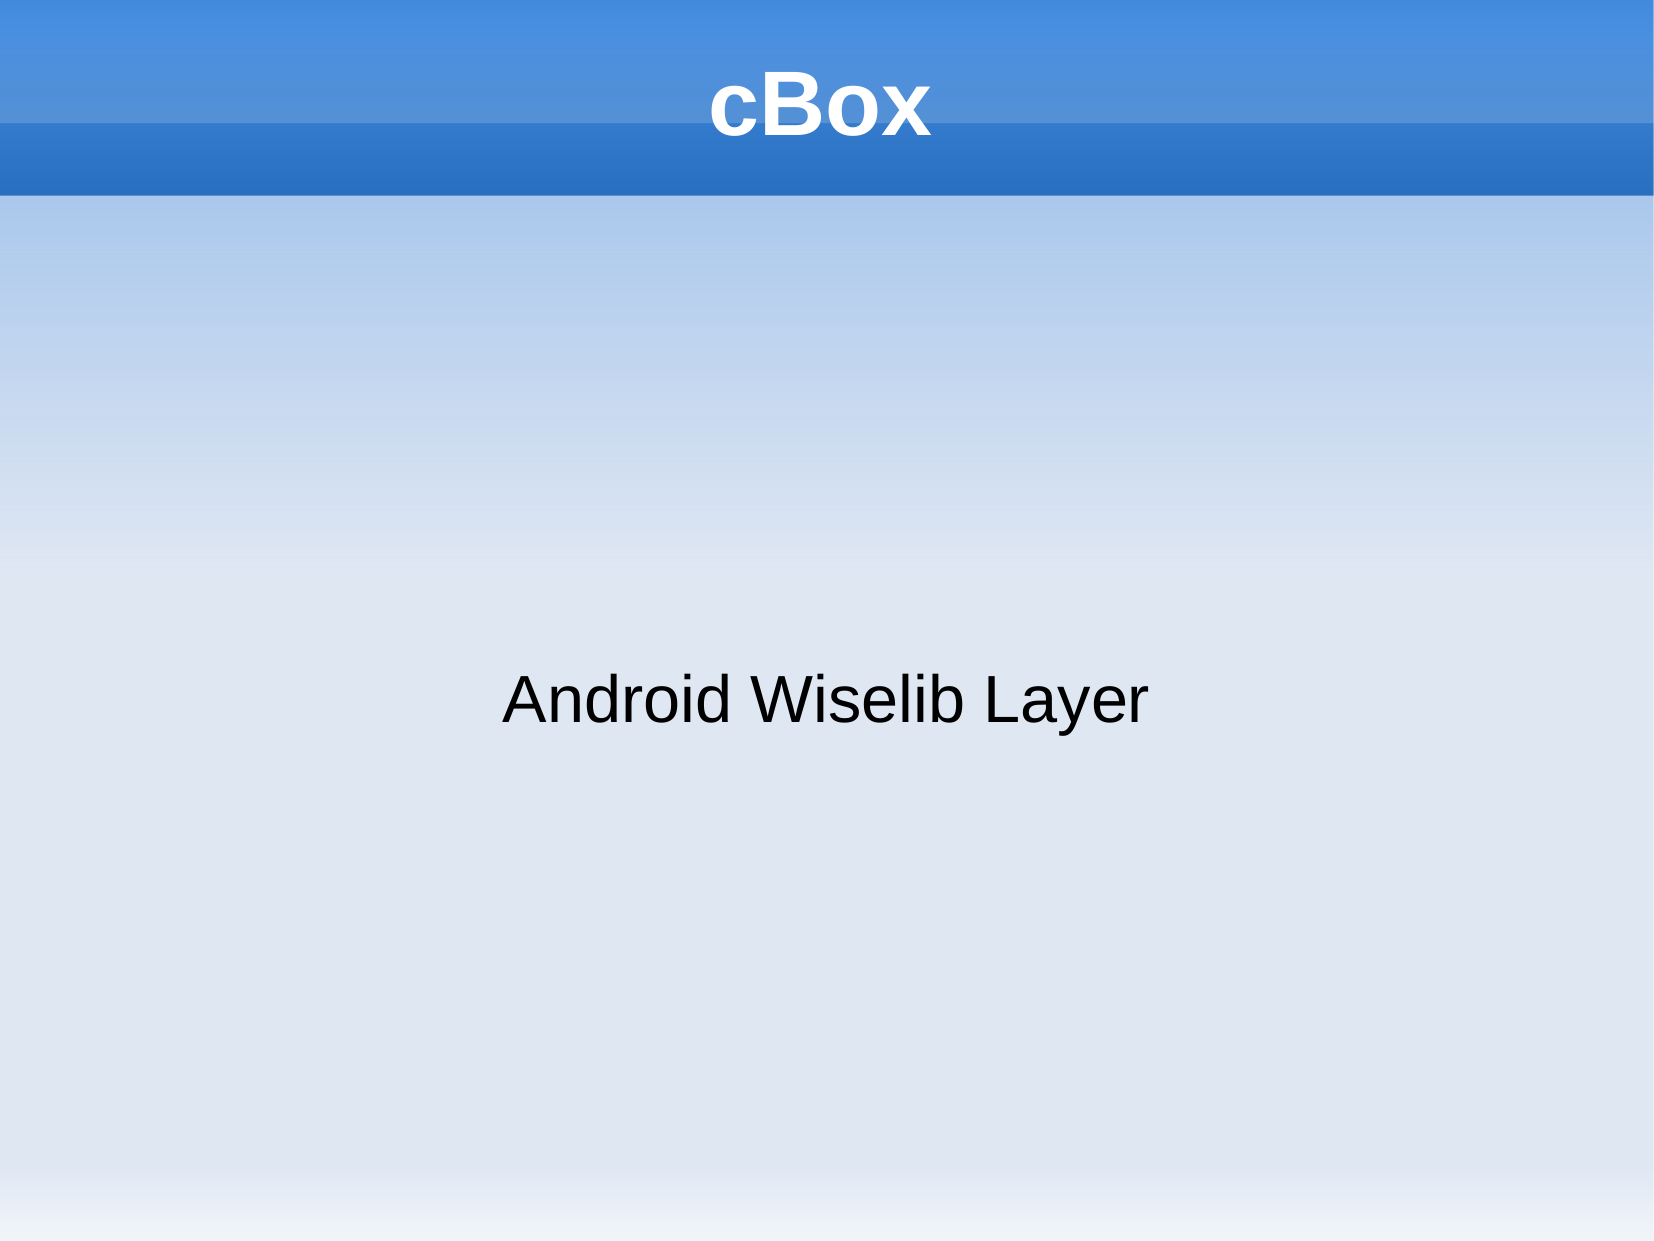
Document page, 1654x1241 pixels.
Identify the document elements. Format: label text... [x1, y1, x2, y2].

subtitle Android Wiselib Layer [82, 297, 1571, 1102]
title cBox [76, 0, 1565, 208]
picture [0, 0, 1654, 1241]
